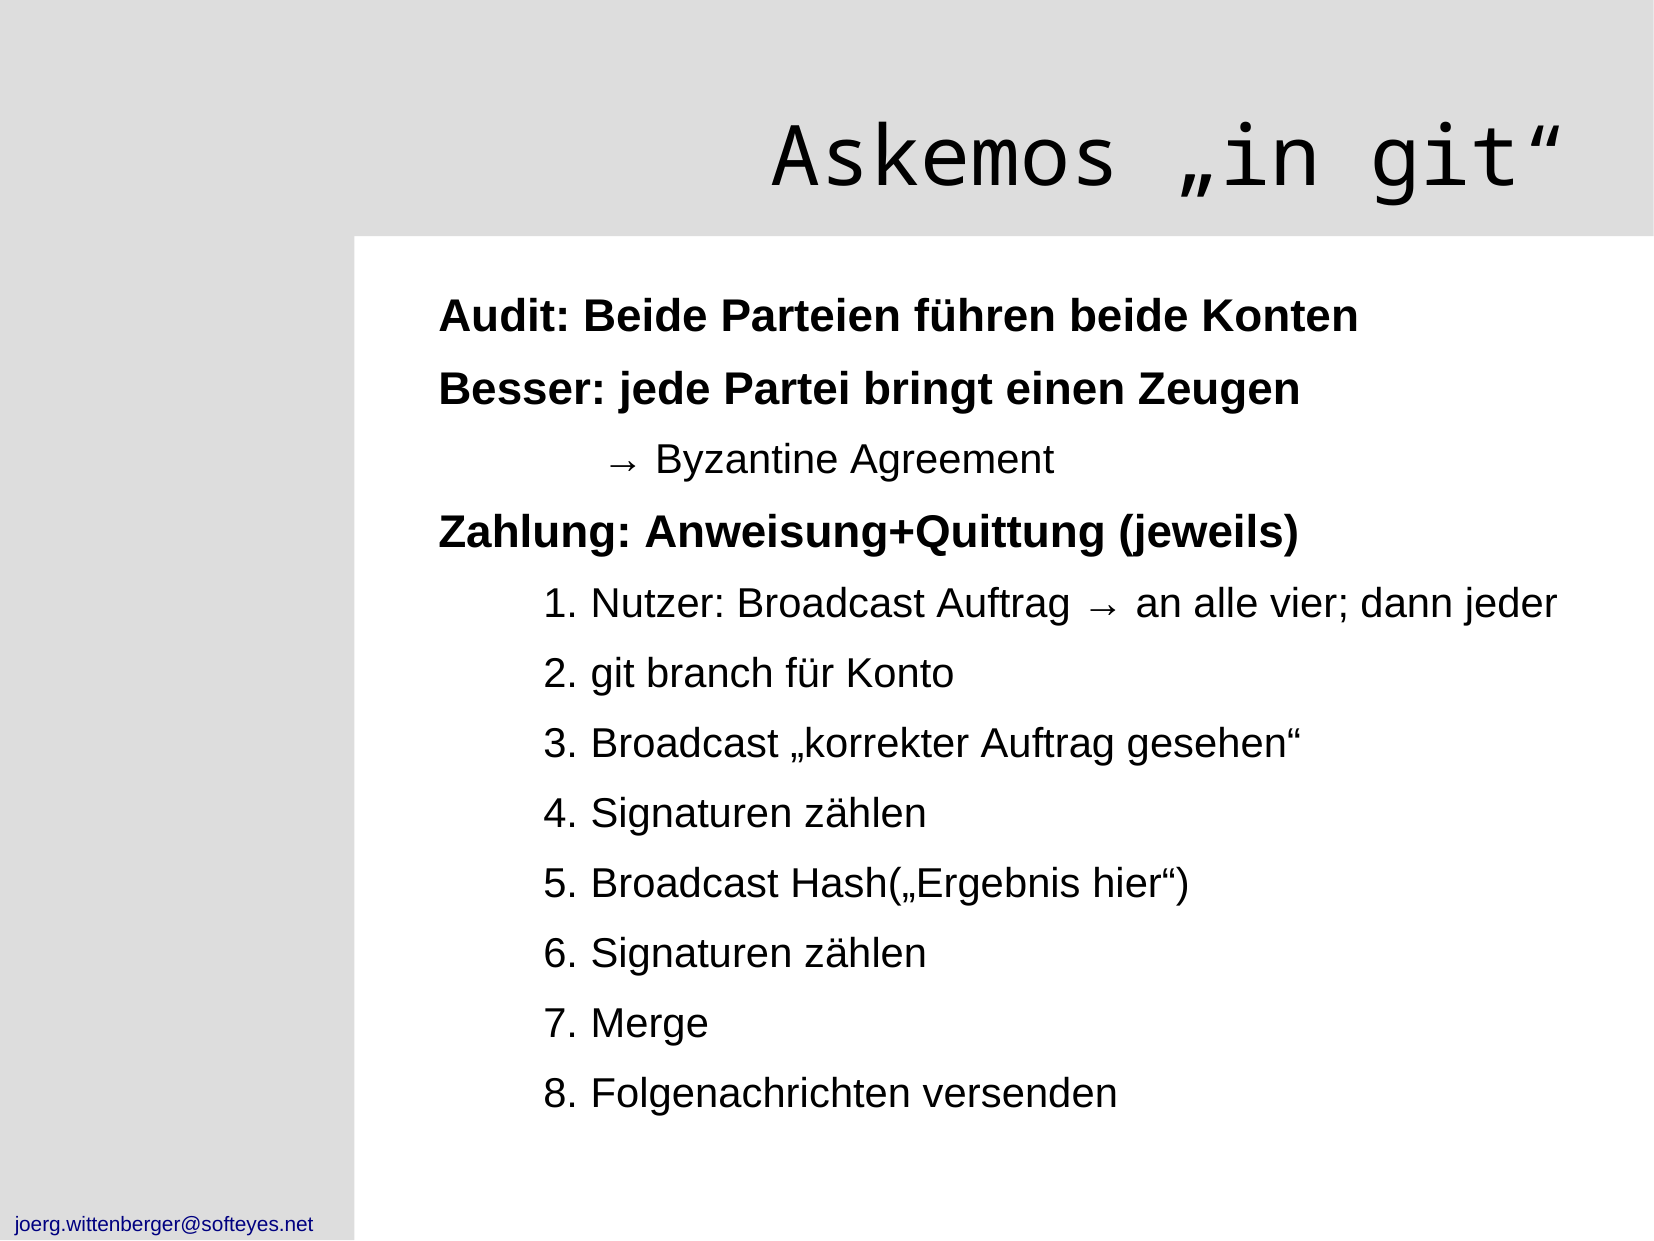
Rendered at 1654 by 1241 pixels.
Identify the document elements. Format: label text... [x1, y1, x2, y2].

title Askemos „in git“ [265, 49, 1571, 257]
list Audit: Beide Parteien führen beide Konten Besser: jede Partei bringt einen Zeugen → Byzantine Agreement Zahlung: Anweisung+Quittung (jeweils) Nutzer: Broadcast Auftrag → an alle vier; dann jeder git branch für Konto Broadcast „korrekter Auftrag gesehen“ Signaturen zählen Broadcast Hash(„Ergebnis hier“) Signaturen zählen Merge Folgenachrichten versenden [354, 290, 1636, 1191]
